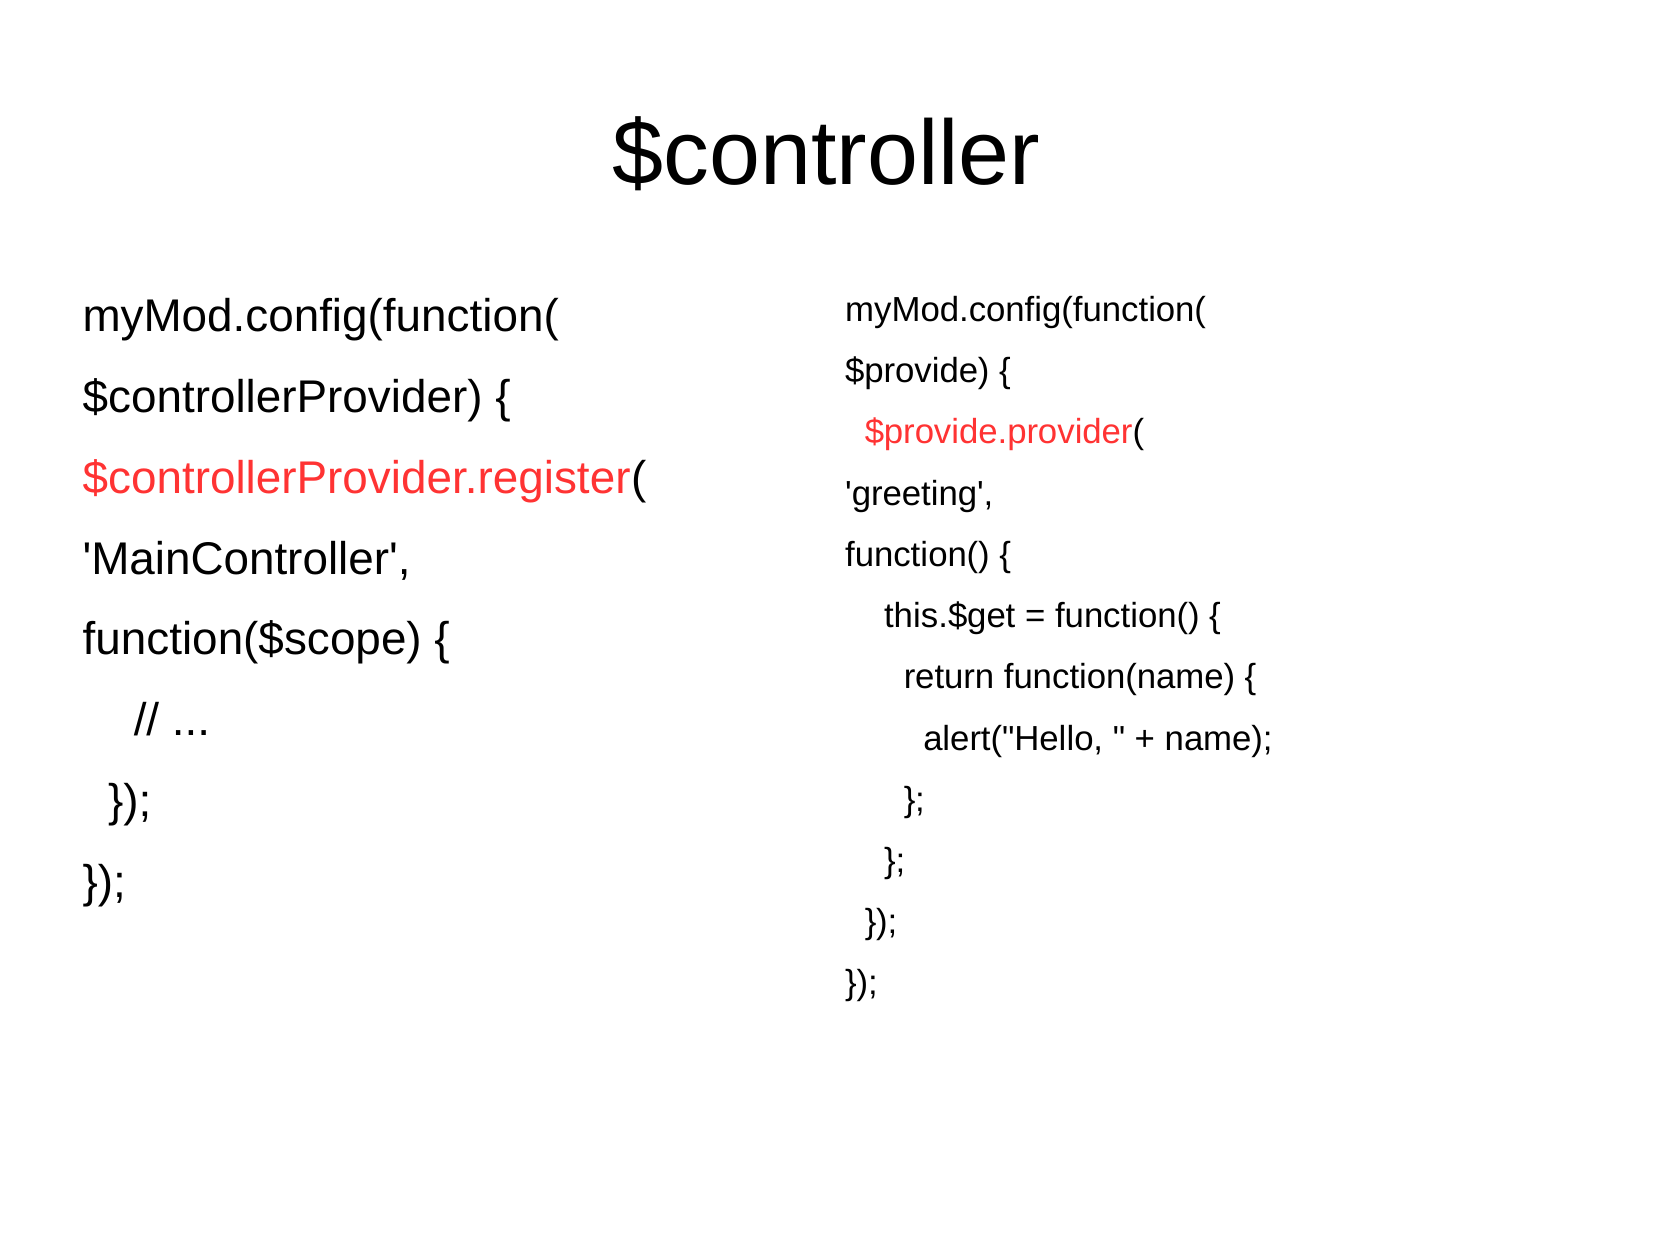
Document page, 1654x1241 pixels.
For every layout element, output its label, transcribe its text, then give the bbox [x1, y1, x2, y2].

title $controller [82, 49, 1571, 257]
list myMod.config(function( $controllerProvider) { $controllerProvider.register( 'MainController', function($scope) { // ... }); }); [82, 290, 809, 1010]
list myMod.config(function( $provide) { $provide.provider( 'greeting', function() { this.$get = function() { return function(name) { alert("Hello, " + name); }; }; }); }); [845, 290, 1572, 1010]
